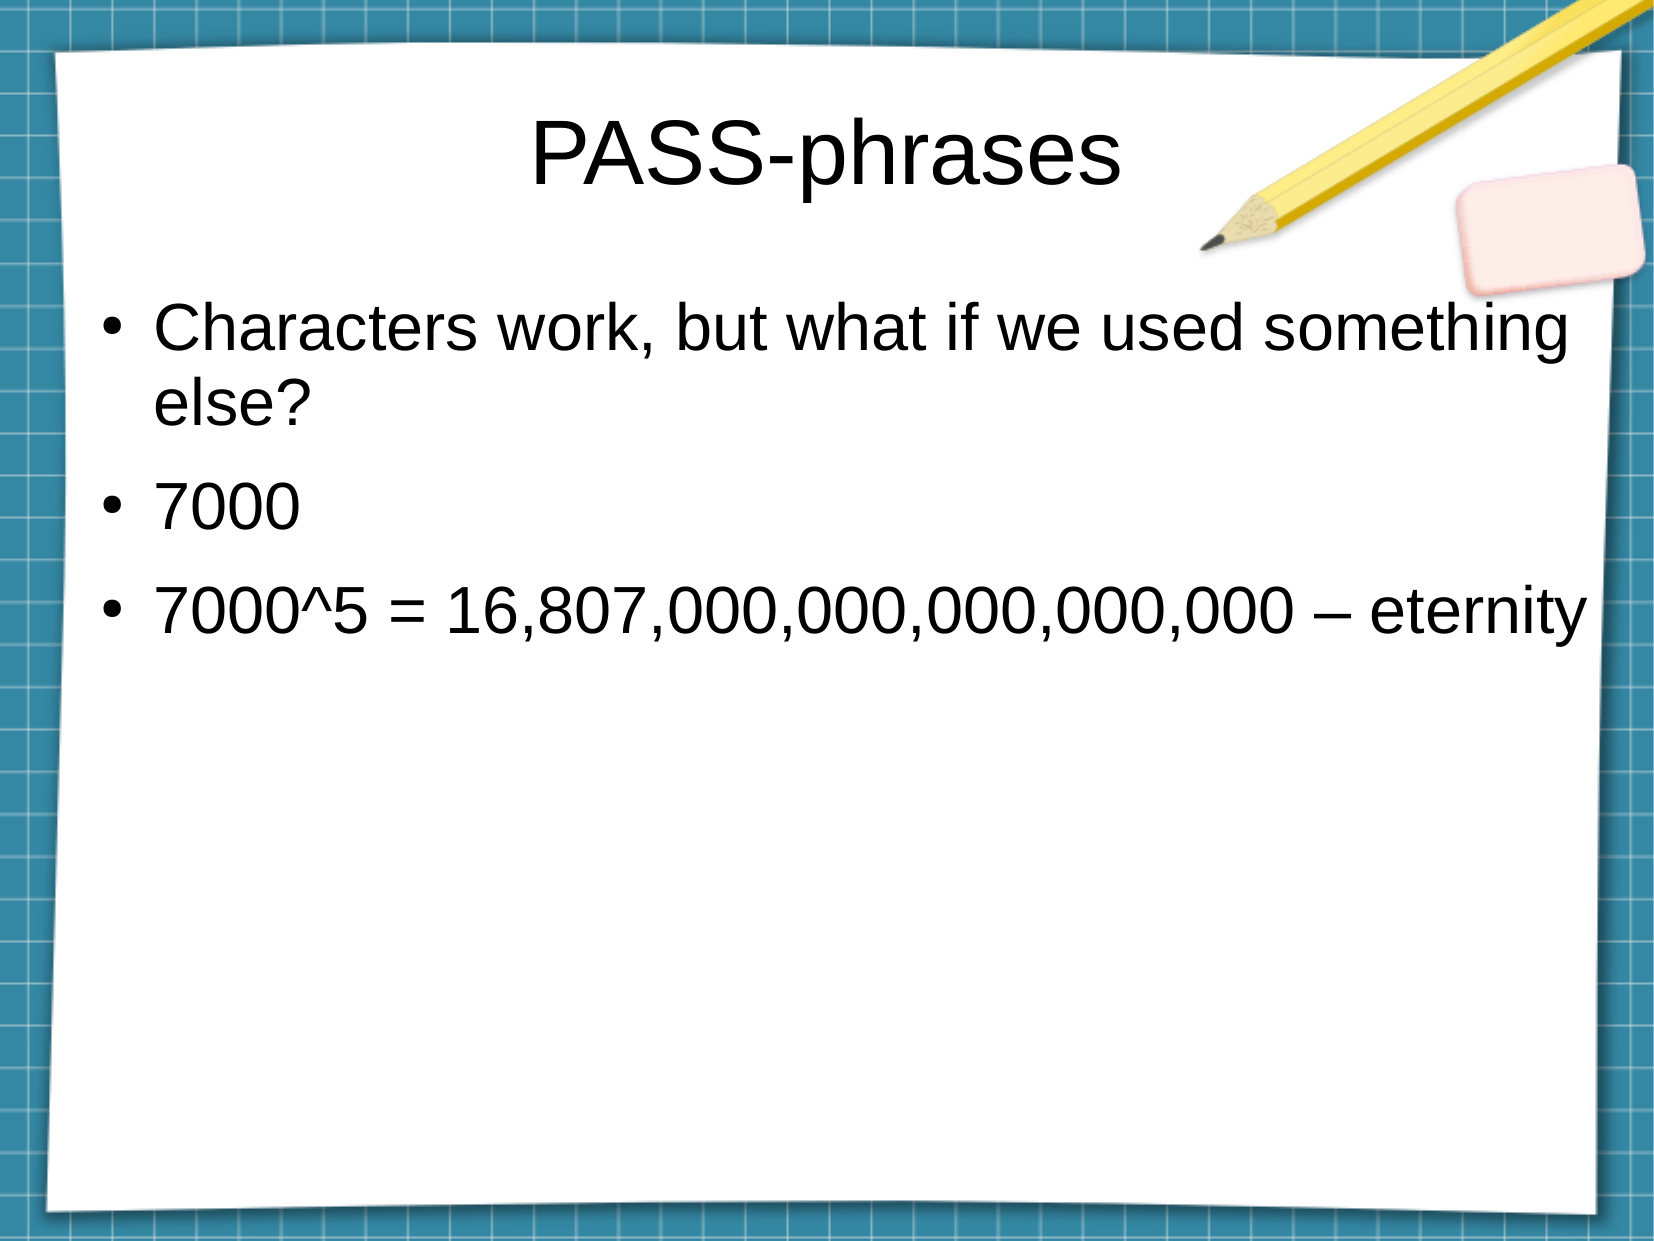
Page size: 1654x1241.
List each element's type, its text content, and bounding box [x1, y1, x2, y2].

list Characters work, but what if we used something else? 7000 7000^5 = 16,807,000,000,000,000,000 – eternity [82, 290, 1591, 1010]
picture [0, 0, 1654, 1241]
title PASS-phrases [82, 49, 1571, 257]
